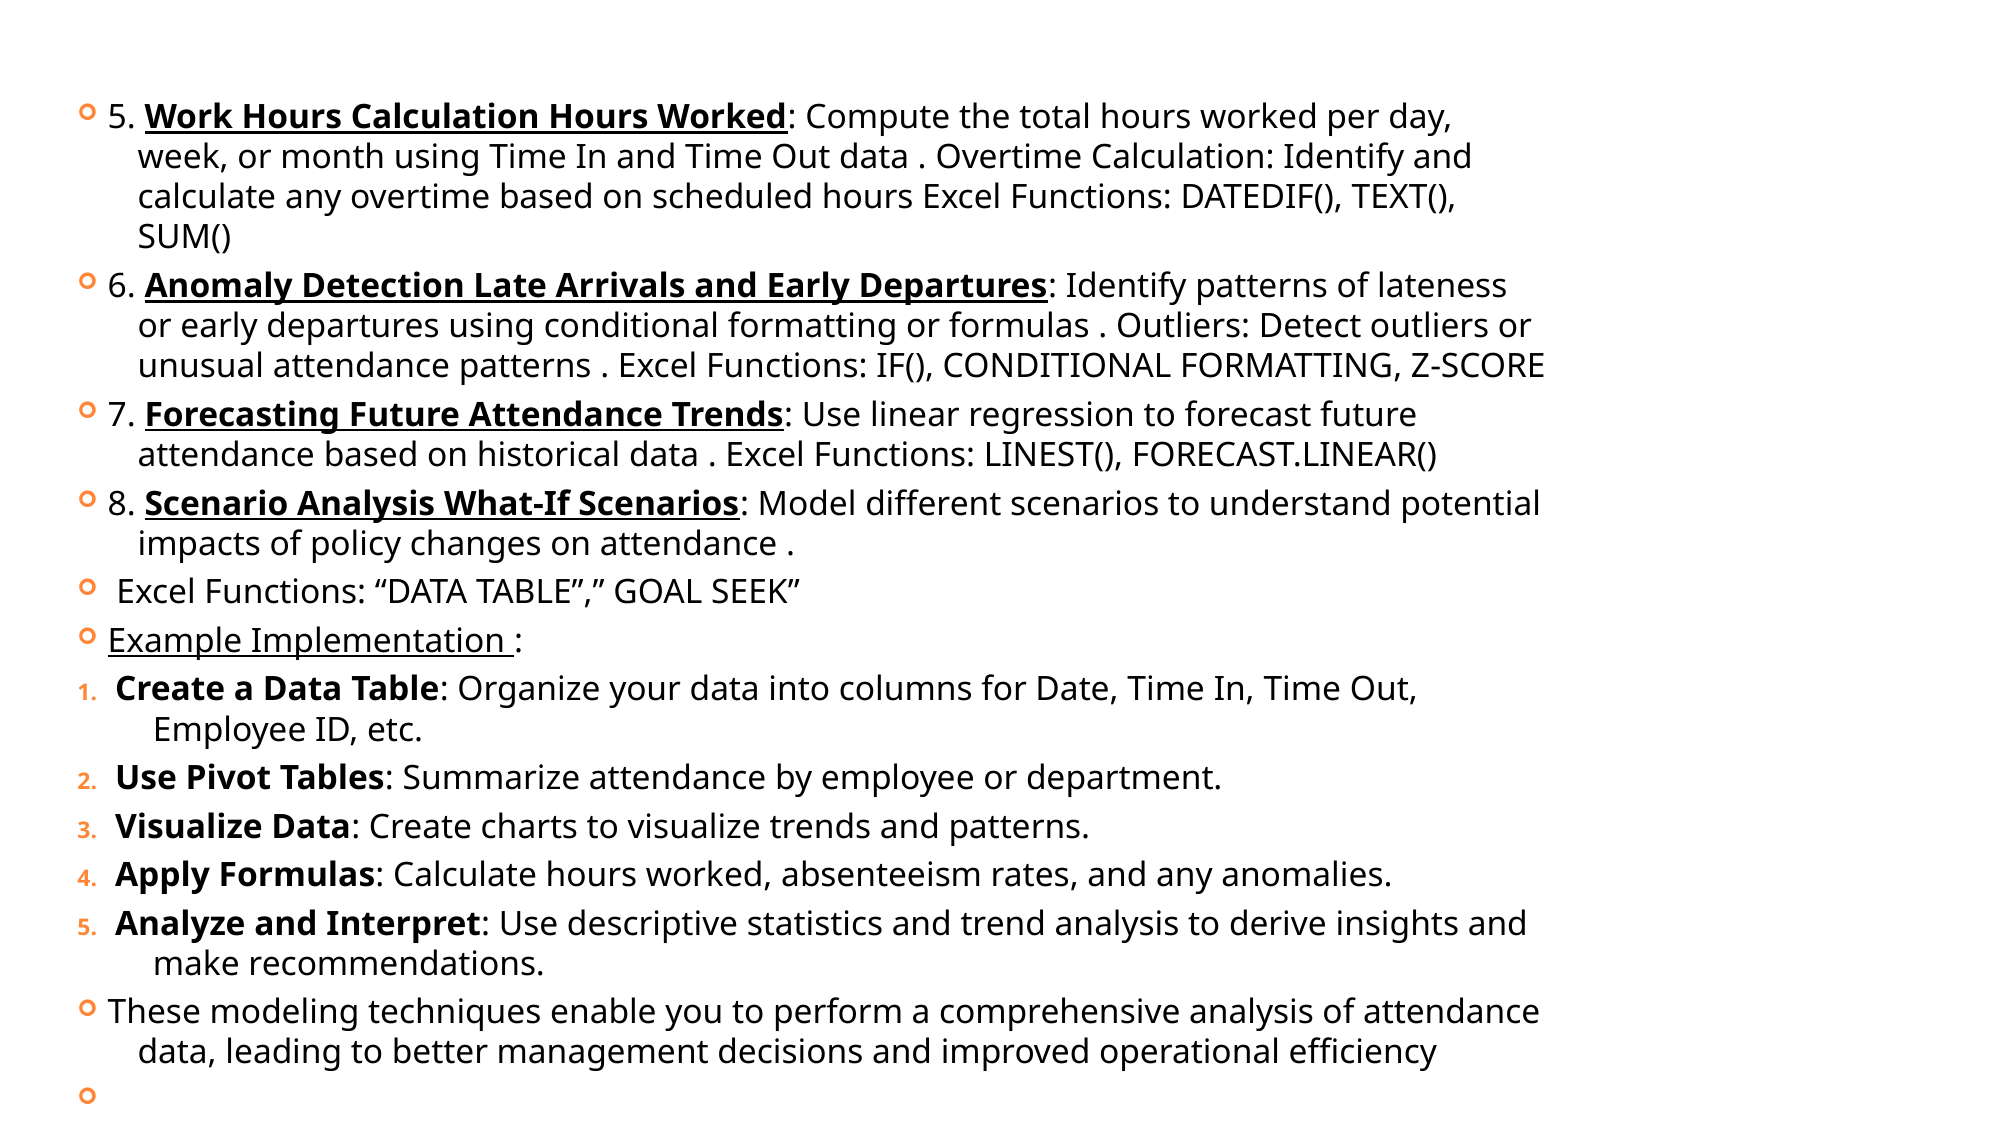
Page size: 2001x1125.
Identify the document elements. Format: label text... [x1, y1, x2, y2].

list 5. Work Hours Calculation Hours Worked: Compute the total hours worked per day, week, or month using Time In and Time Out data . Overtime Calculation: Identify and calculate any overtime based on scheduled hours Excel Functions: DATEDIF(), TEXT(), SUM() 6. Anomaly Detection Late Arrivals and Early Departures: Identify patterns of lateness or early departures using conditional formatting or formulas . Outliers: Detect outliers or unusual attendance patterns . Excel Functions: IF(), CONDITIONAL FORMATTING, Z-SCORE 7. Forecasting Future Attendance Trends: Use linear regression to forecast future attendance based on historical data . Excel Functions: LINEST(), FORECAST.LINEAR() 8. Scenario Analysis What-If Scenarios: Model different scenarios to understand potential impacts of policy changes on attendance . Excel Functions: “DATA TABLE”,” GOAL SEEK” Example Implementation : Create a Data Table: Organize your data into columns for Date, Time In, Time Out, Employee ID, etc. Use Pivot Tables: Summarize attendance by employee or department. Visualize Data: Create charts to visualize trends and patterns. Apply Formulas: Calculate hours worked, absenteeism rates, and any anomalies. Analyze and Interpret: Use descriptive statistics and trend analysis to derive insights and make recommendations. These modeling techniques enable you to perform a comprehensive analysis of attendance data, leading to better management decisions and improved operational efficiency [62, 87, 1563, 1088]
